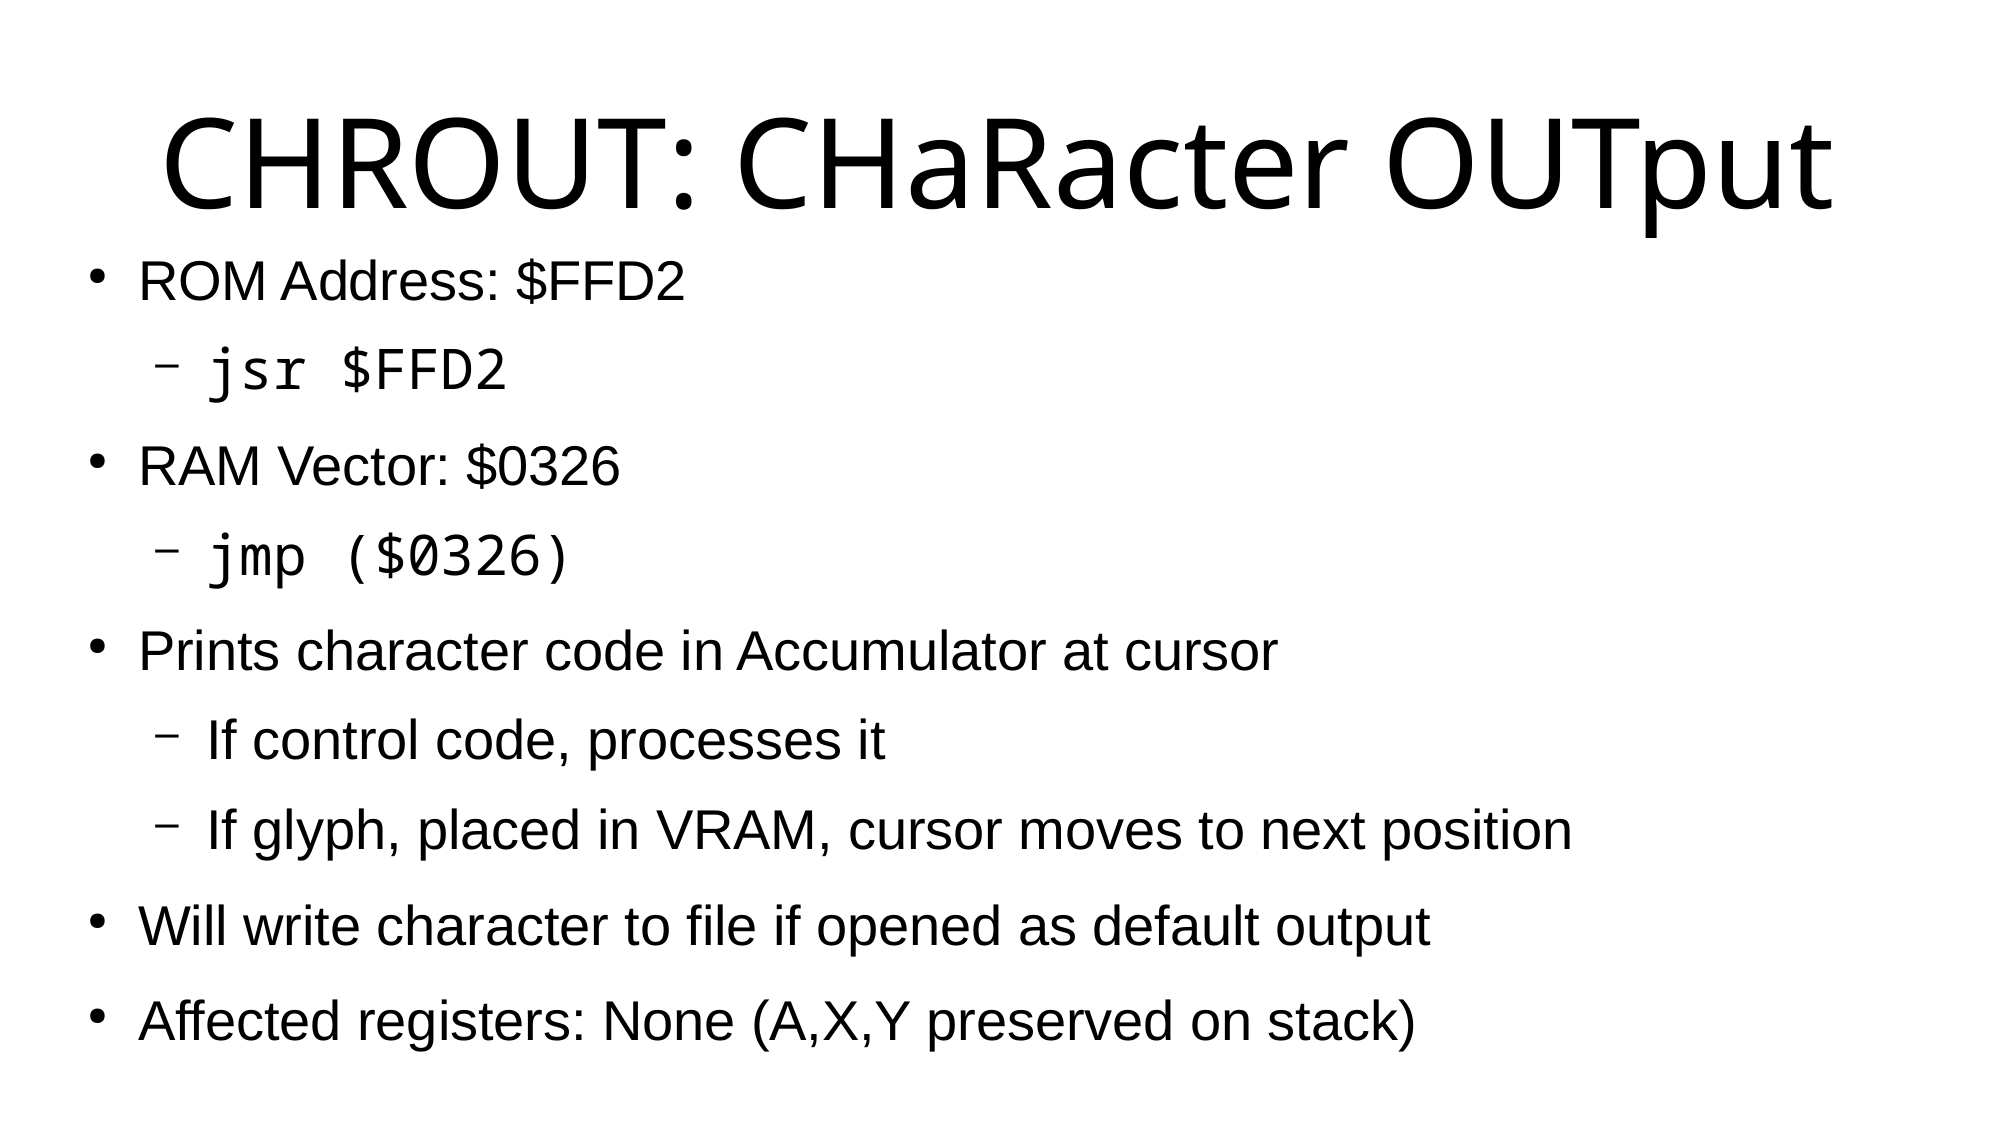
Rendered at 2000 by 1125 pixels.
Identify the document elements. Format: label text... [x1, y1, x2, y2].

list ROM Address: $FFD2 jsr $FFD2 RAM Vector: $0326 jmp ($0326) Prints character code in Accumulator at cursor If control code, processes it If glyph, placed in VRAM, cursor moves to next position Will write character to file if opened as default output Affected registers: None (A,X,Y preserved on stack) [55, 278, 1908, 1063]
title CHROUT: CHaRacter OUTput [30, 59, 1966, 278]
